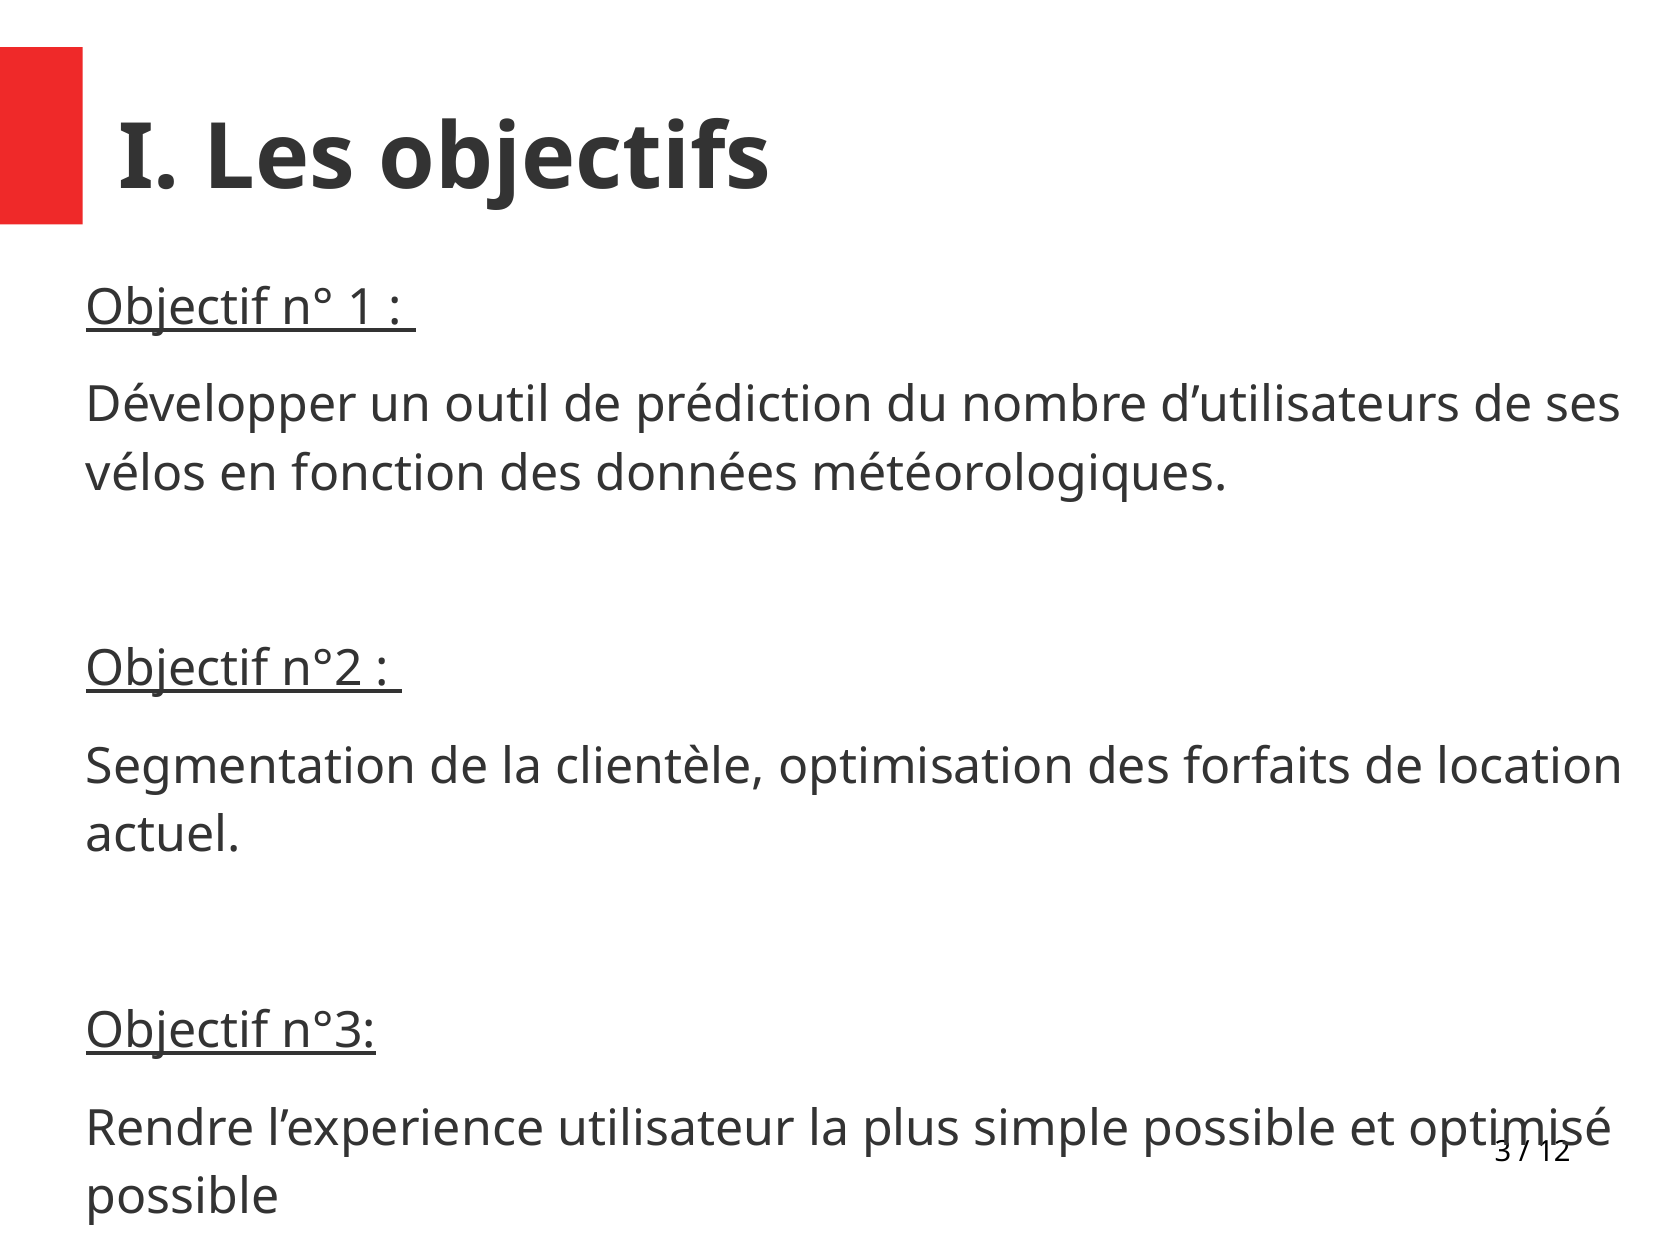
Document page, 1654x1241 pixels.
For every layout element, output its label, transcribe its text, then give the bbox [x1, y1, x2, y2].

title I. Les objectifs [118, 49, 1571, 257]
list Objectif n° 1 : Développer un outil de prédiction du nombre d’utilisateurs de ses vélos en fonction des données météorologiques. Objectif n°2 : Segmentation de la clientèle, optimisation des forfaits de location actuel. Objectif n°3: Rendre l’experience utilisateur la plus simple possible et optimisé possible [15, 270, 1636, 1051]
